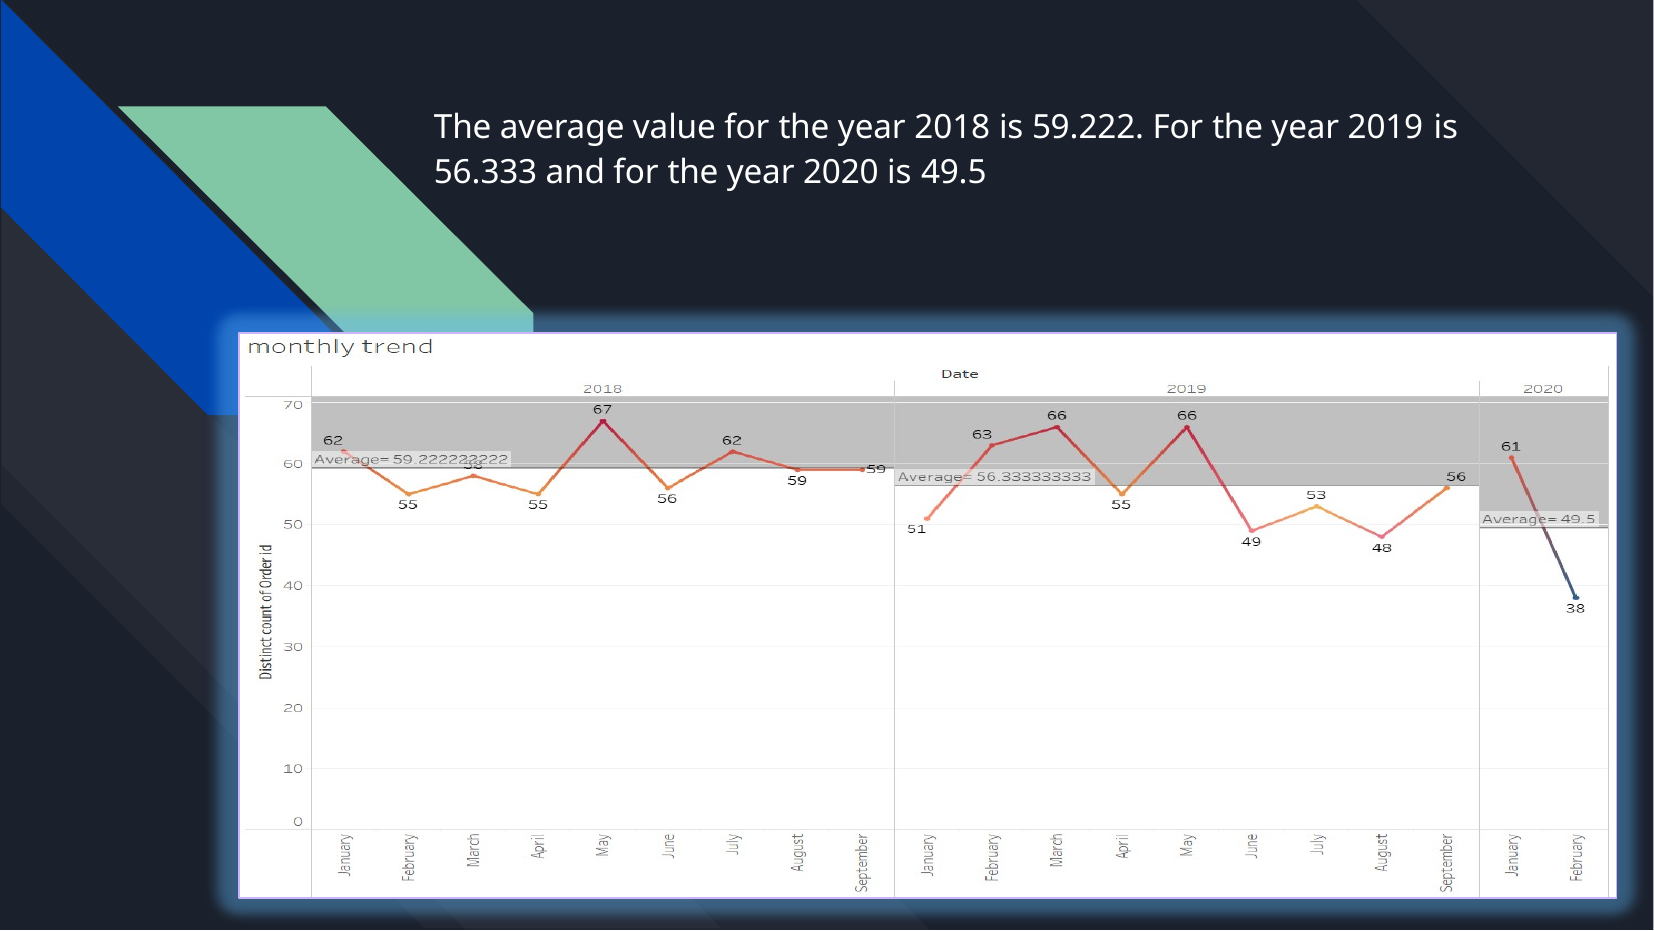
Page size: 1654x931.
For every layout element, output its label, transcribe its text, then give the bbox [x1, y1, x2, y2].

text_box The average value for the year 2018 is 59.222. For the year 2019 is 56.333 and for the year 2020 is 49.5 [419, 95, 1576, 188]
text_box [200, 300, 1654, 931]
